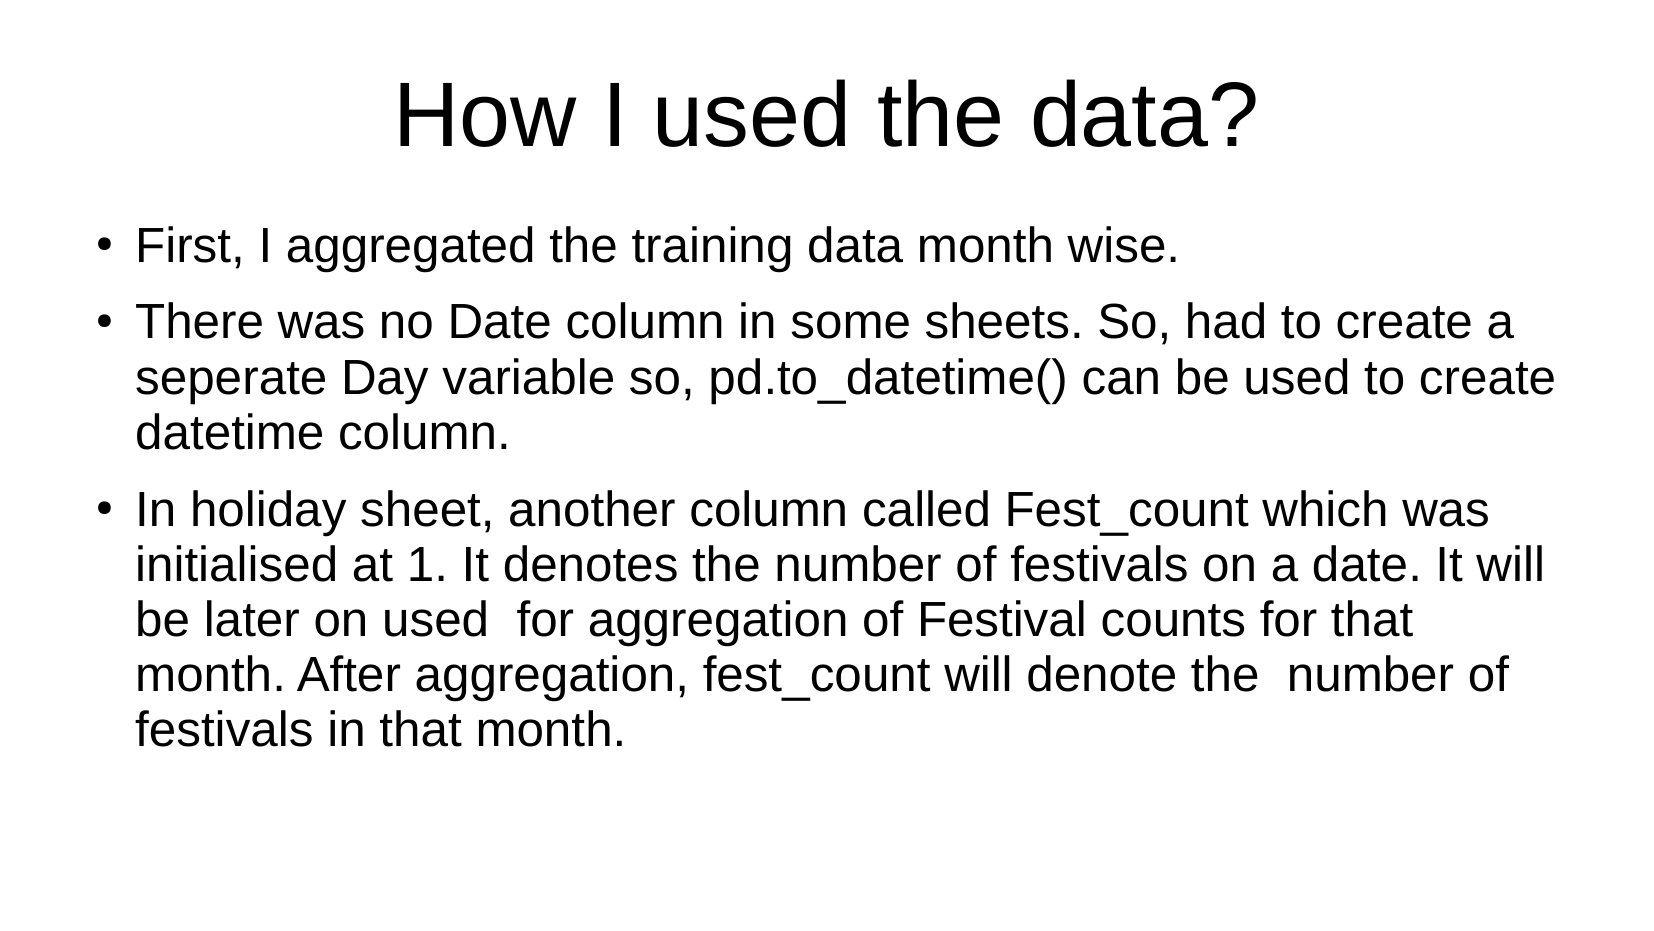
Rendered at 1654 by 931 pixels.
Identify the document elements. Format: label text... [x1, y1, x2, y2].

title How I used the data? [82, 37, 1571, 193]
list First, I aggregated the training data month wise. There was no Date column in some sheets. So, had to create a seperate Day variable so, pd.to_datetime() can be used to create datetime column. In holiday sheet, another column called Fest_count which was initialised at 1. It denotes the number of festivals on a date. It will be later on used for aggregation of Festival counts for that month. After aggregation, fest_count will denote the number of festivals in that month. [82, 217, 1571, 758]
